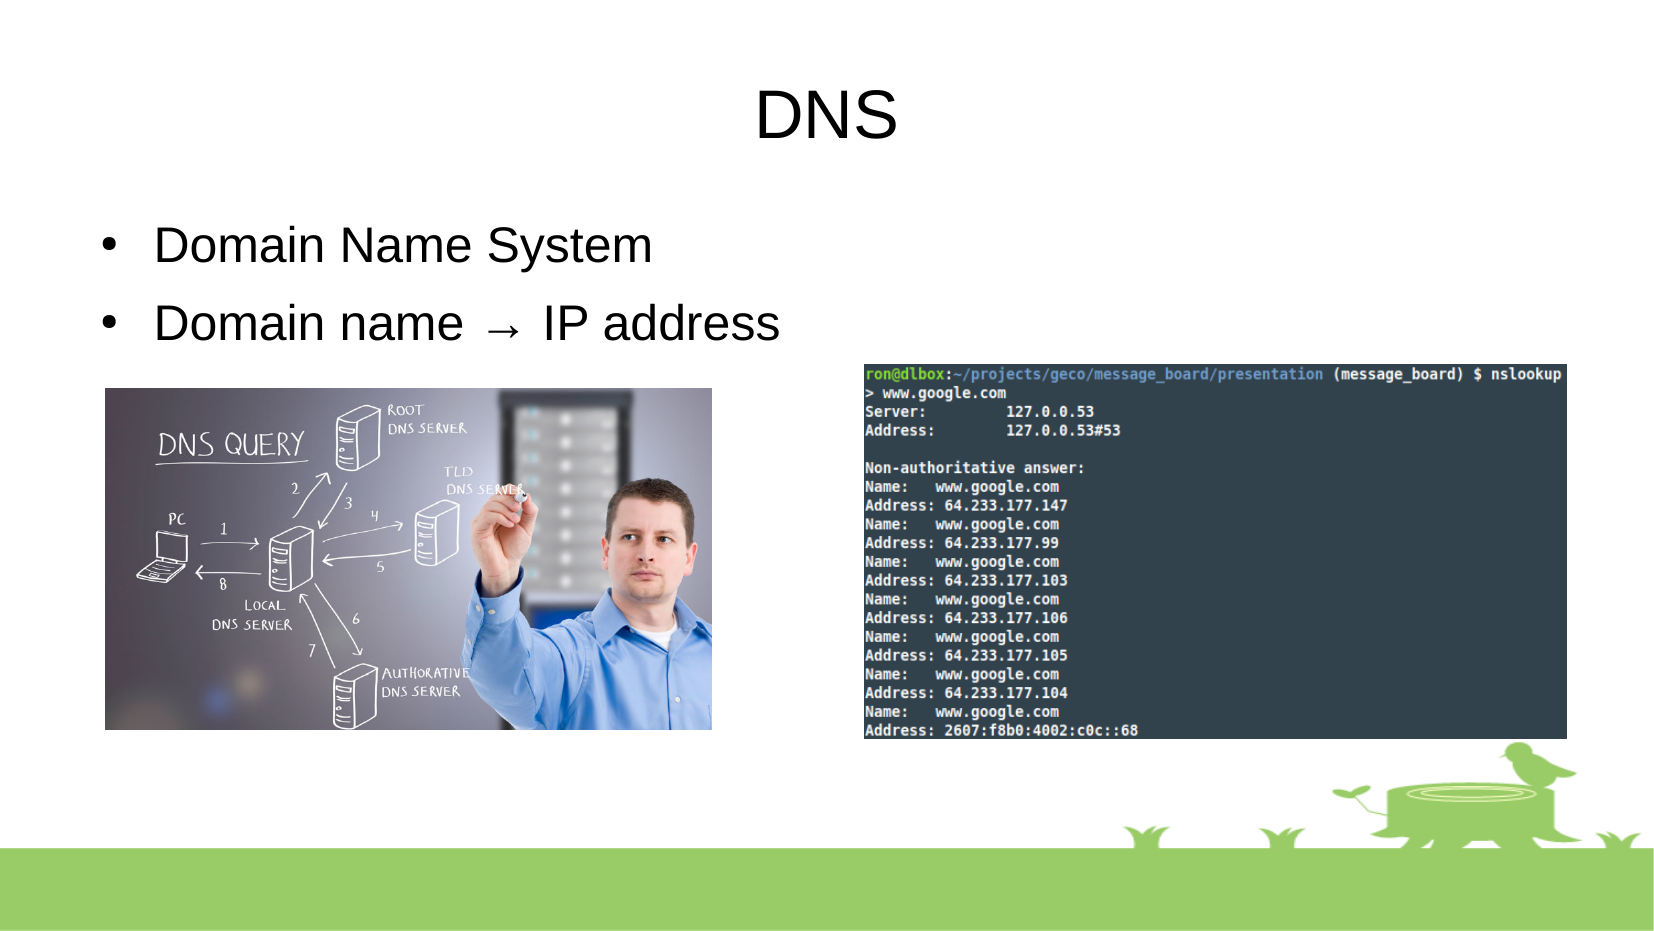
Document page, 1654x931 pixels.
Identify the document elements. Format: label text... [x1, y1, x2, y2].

list Domain Name System Domain name → IP address [82, 217, 1571, 758]
title DNS [82, 37, 1571, 193]
picture [0, 0, 1654, 931]
